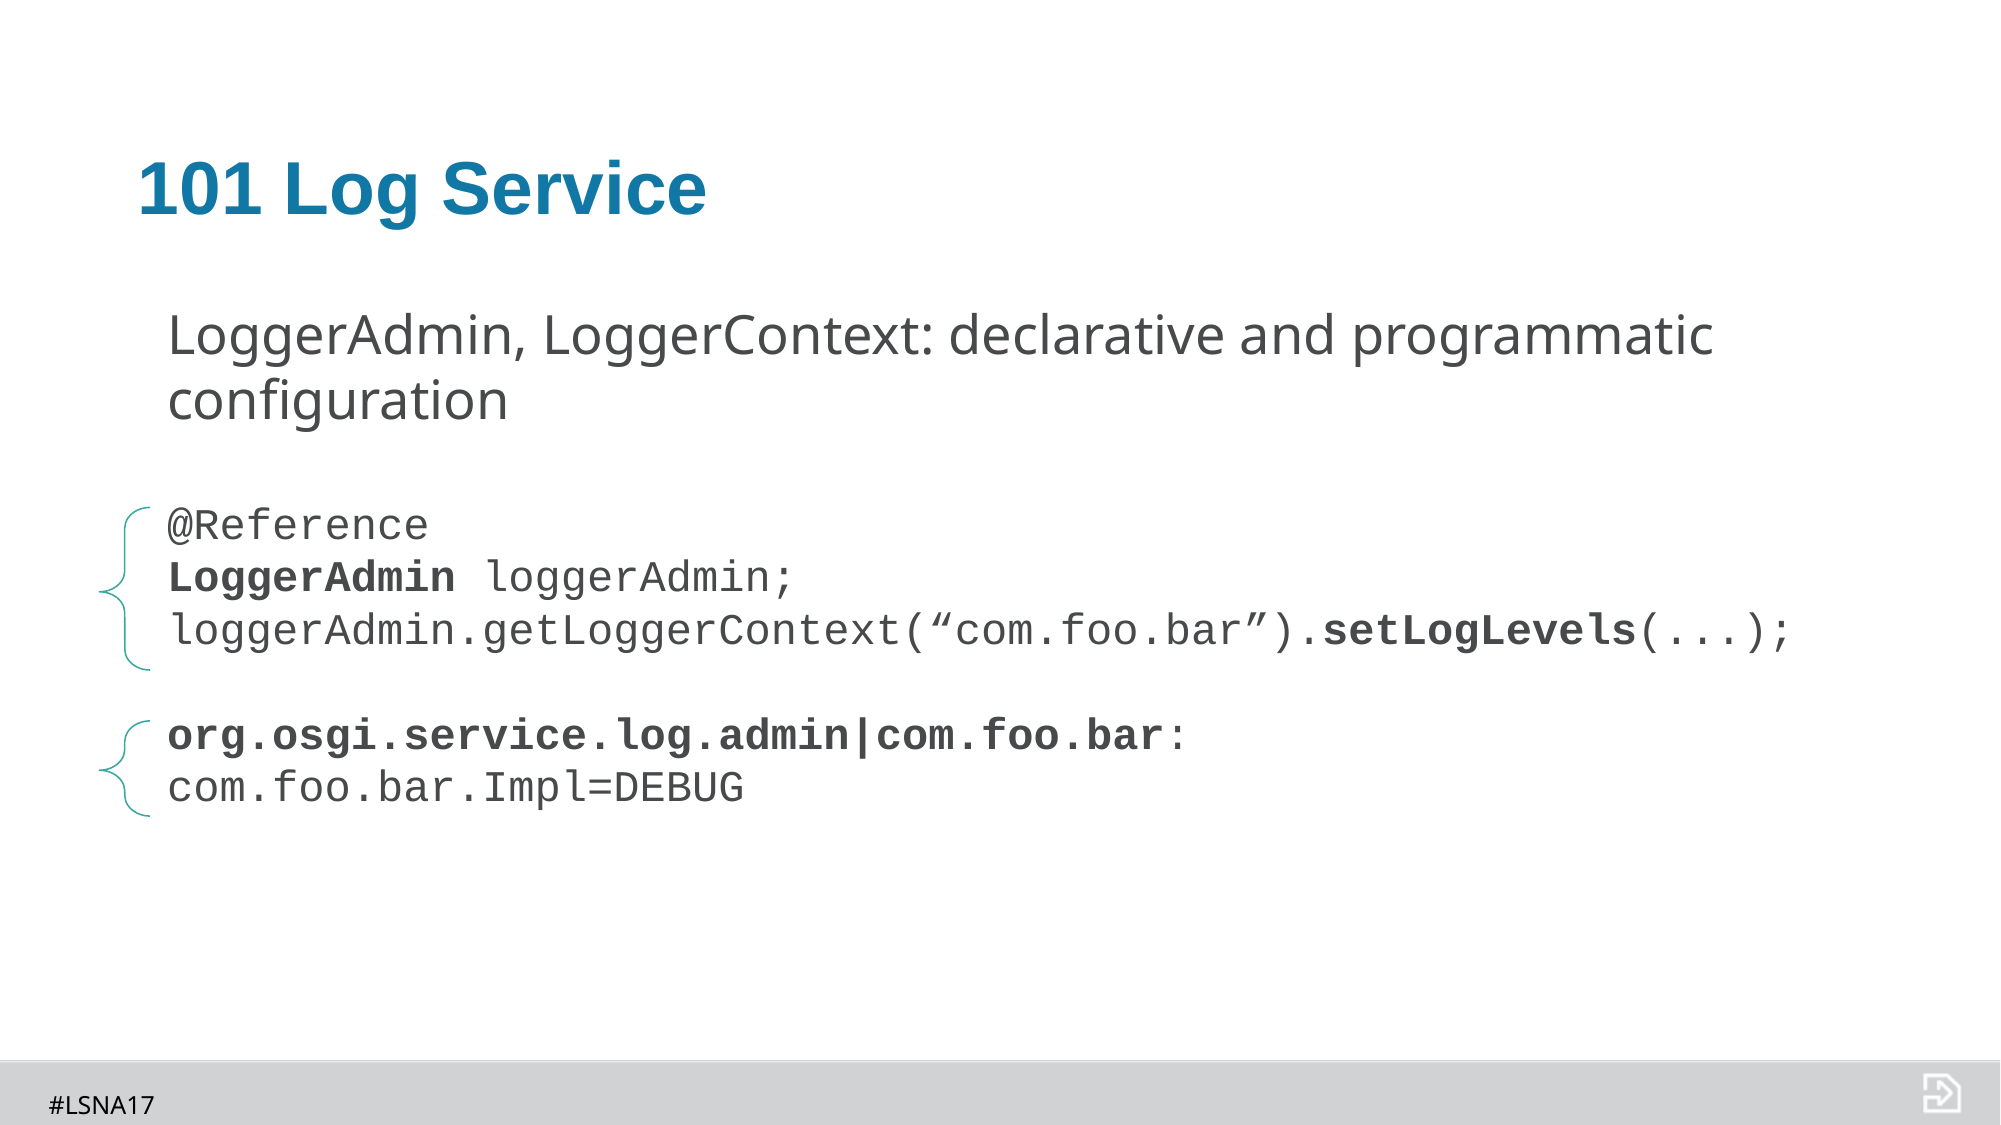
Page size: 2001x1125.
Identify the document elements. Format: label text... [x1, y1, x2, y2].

title 101 Log Service [122, 142, 1600, 227]
list LoggerAdmin, LoggerContext: declarative and programmatic configuration @Reference LoggerAdmin loggerAdmin; loggerAdmin.getLoggerContext(“com.foo.bar”).setLogLevels(...); org.osgi.service.log.admin|com.foo.bar: com.foo.bar.Impl=DEBUG [122, 285, 1857, 995]
picture [0, 0, 2001, 1125]
